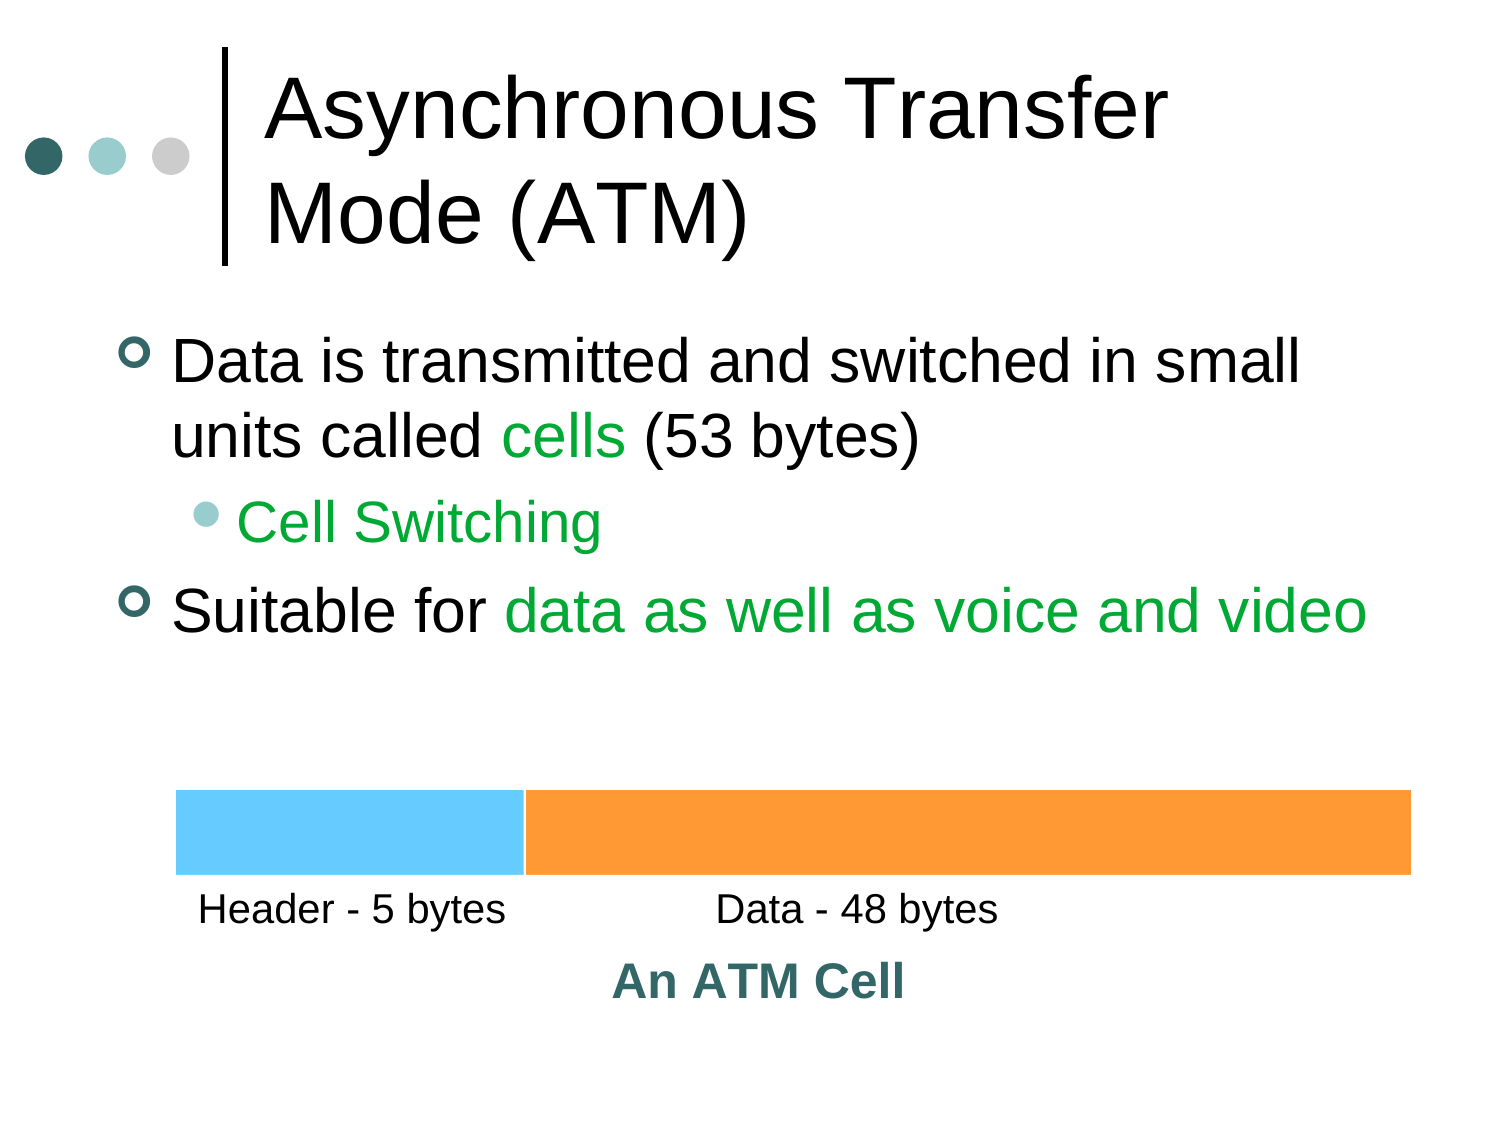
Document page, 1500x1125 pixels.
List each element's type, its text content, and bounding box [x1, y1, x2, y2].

text_box [174, 788, 1413, 877]
list Data is transmitted and switched in small units called cells (53 bytes) Cell Switching Suitable for data as well as voice and video [100, 312, 1400, 988]
text_box Header - 5 bytes [194, 881, 524, 957]
title Asynchronous Transfer Mode (ATM) [249, 31, 1401, 282]
text_box Data - 48 bytes [712, 881, 1125, 957]
text_box An ATM Cell [596, 940, 921, 1017]
